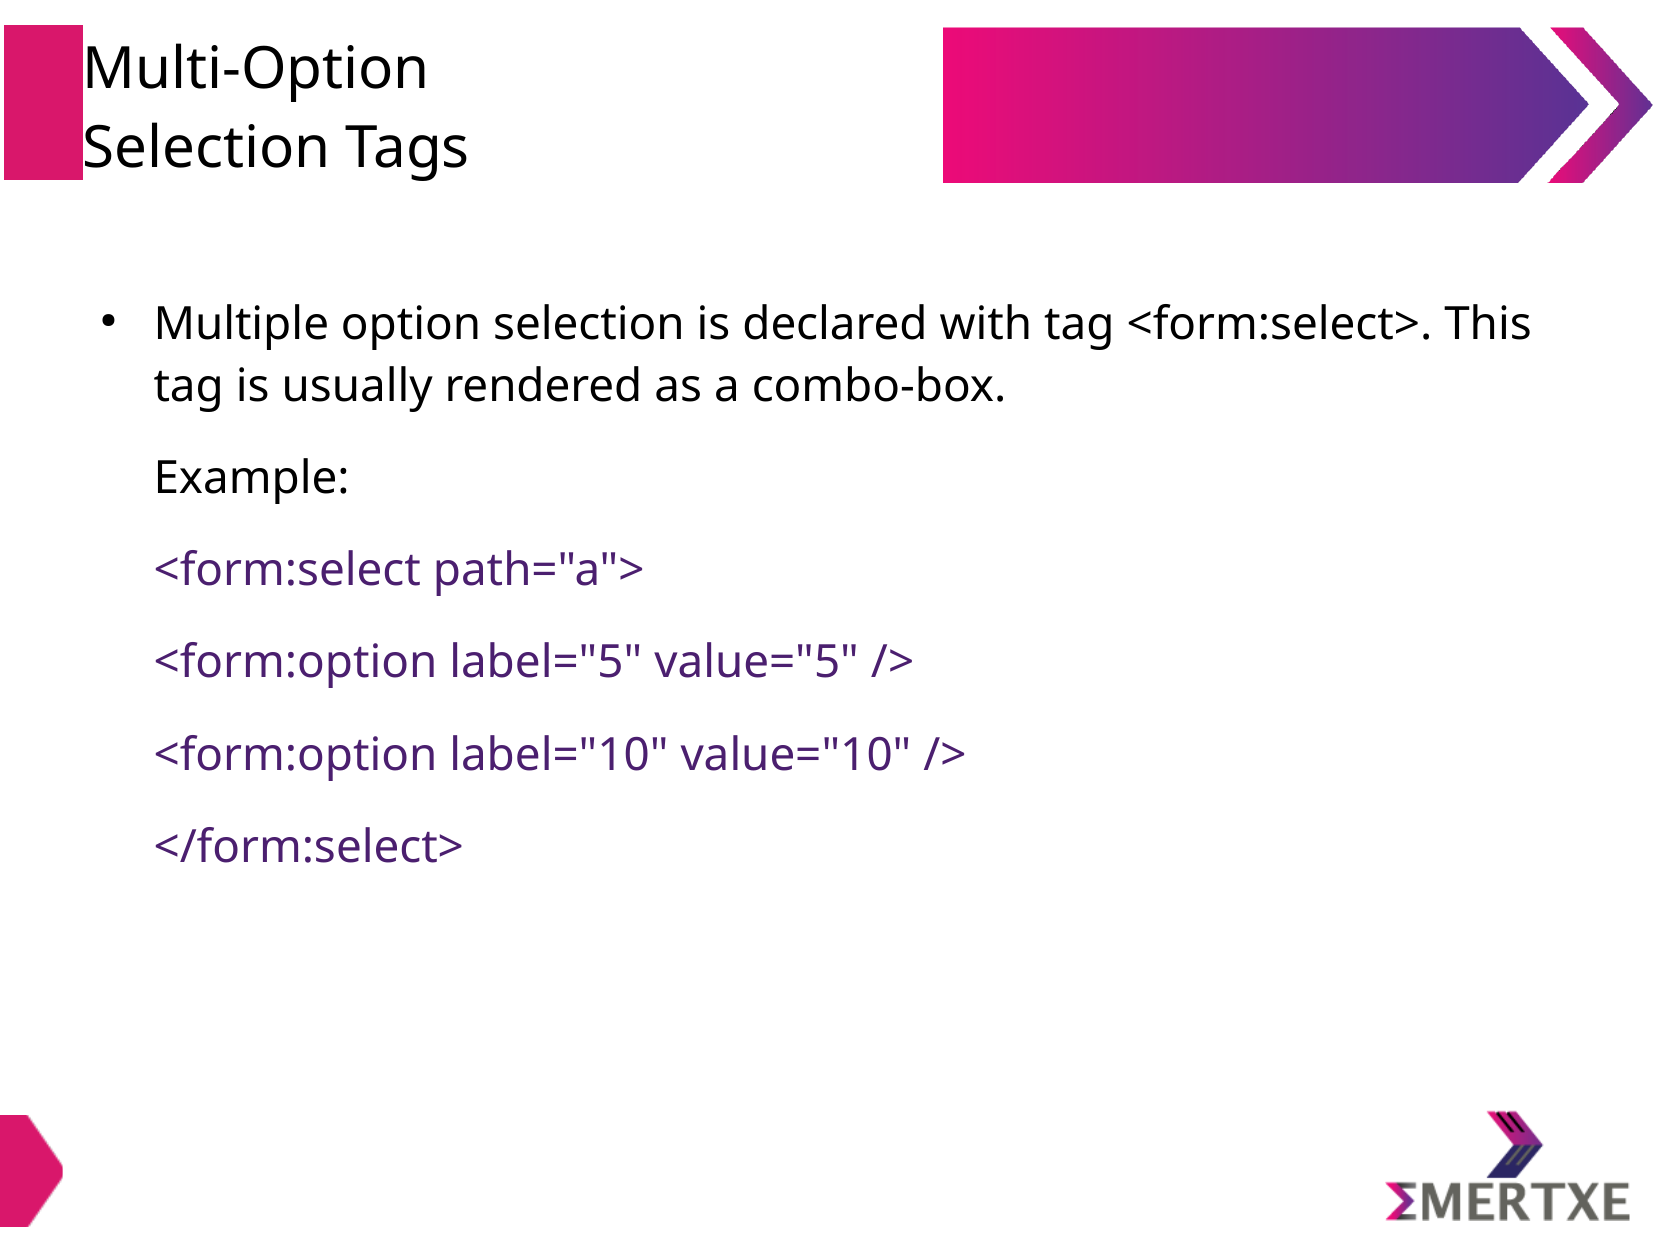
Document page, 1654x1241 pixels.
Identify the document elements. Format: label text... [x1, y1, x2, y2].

list Multiple option selection is declared with tag <form:select>. This tag is usually rendered as a combo-box. Example: <form:select path="a"> <form:option label="5" value="5" /> <form:option label="10" value="10" /> </form:select> [82, 290, 1571, 1010]
picture [1571, 27, 1653, 183]
title Multi-Option Selection Tags [82, 2, 1571, 210]
picture [1385, 1107, 1631, 1221]
